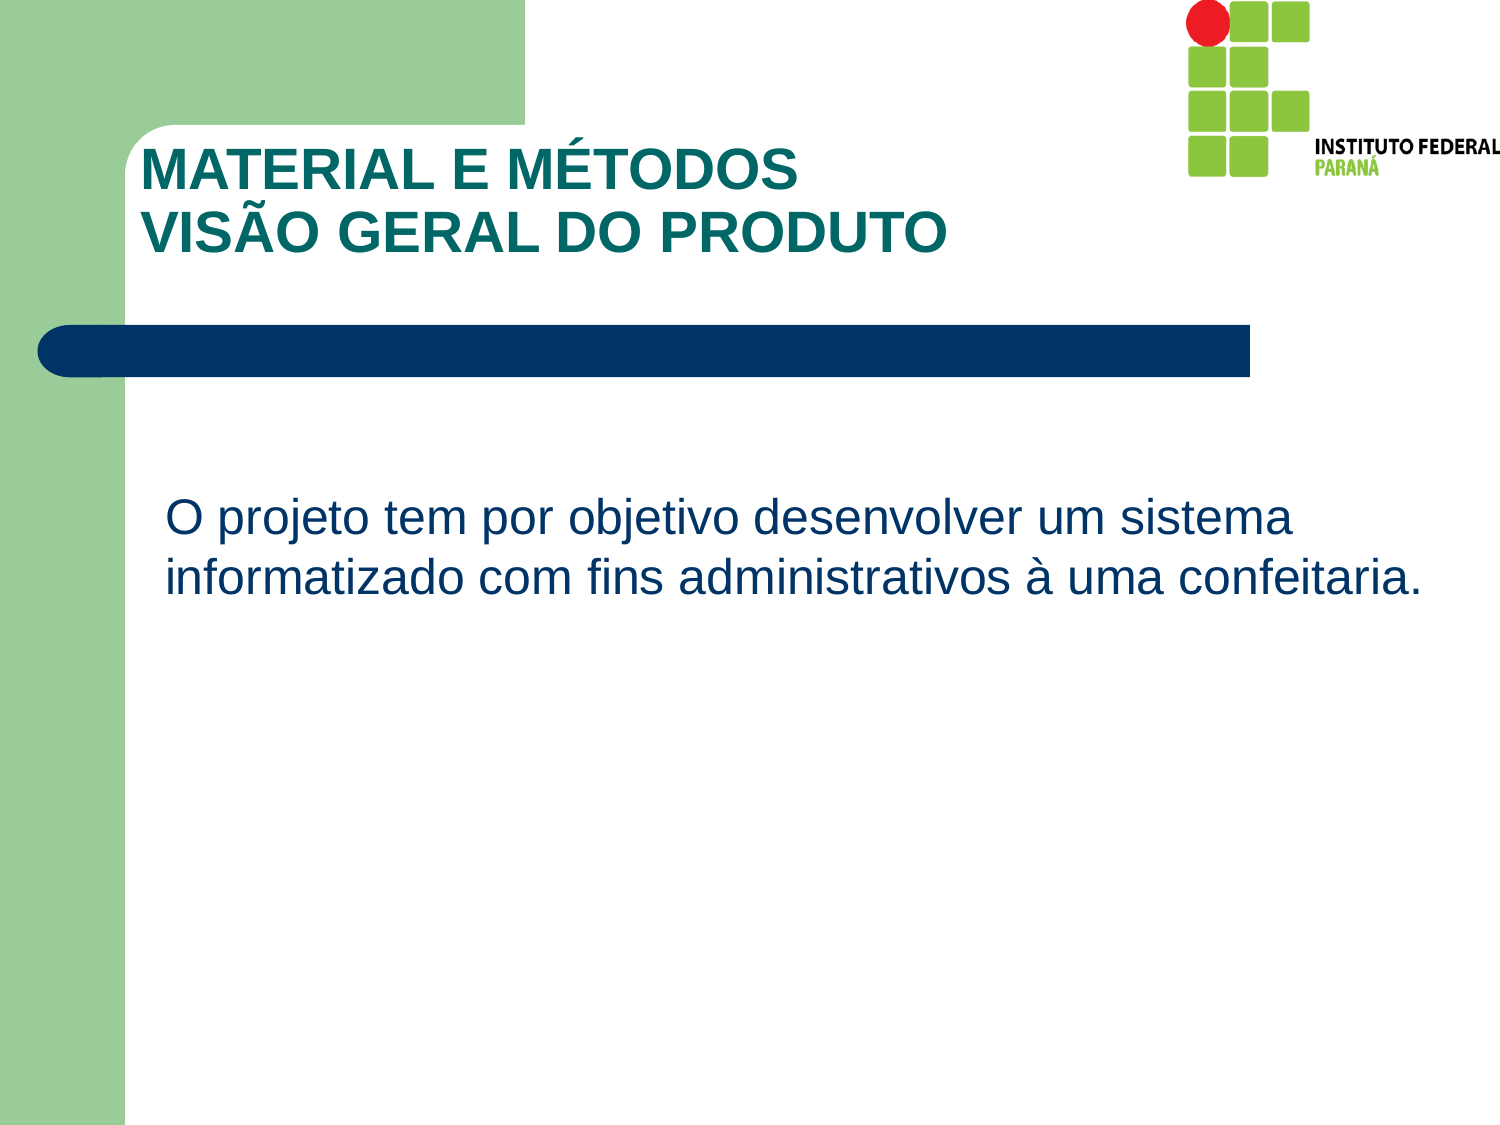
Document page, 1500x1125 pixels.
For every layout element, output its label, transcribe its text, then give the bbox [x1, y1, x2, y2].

list O projeto tem por objetivo desenvolver um sistema informatizado com fins administrativos à uma confeitaria. [150, 387, 1463, 1001]
title MATERIAL E MÉTODOS VISÃO GERAL DO PRODUTO [125, 125, 1500, 273]
picture [1186, 0, 1500, 125]
